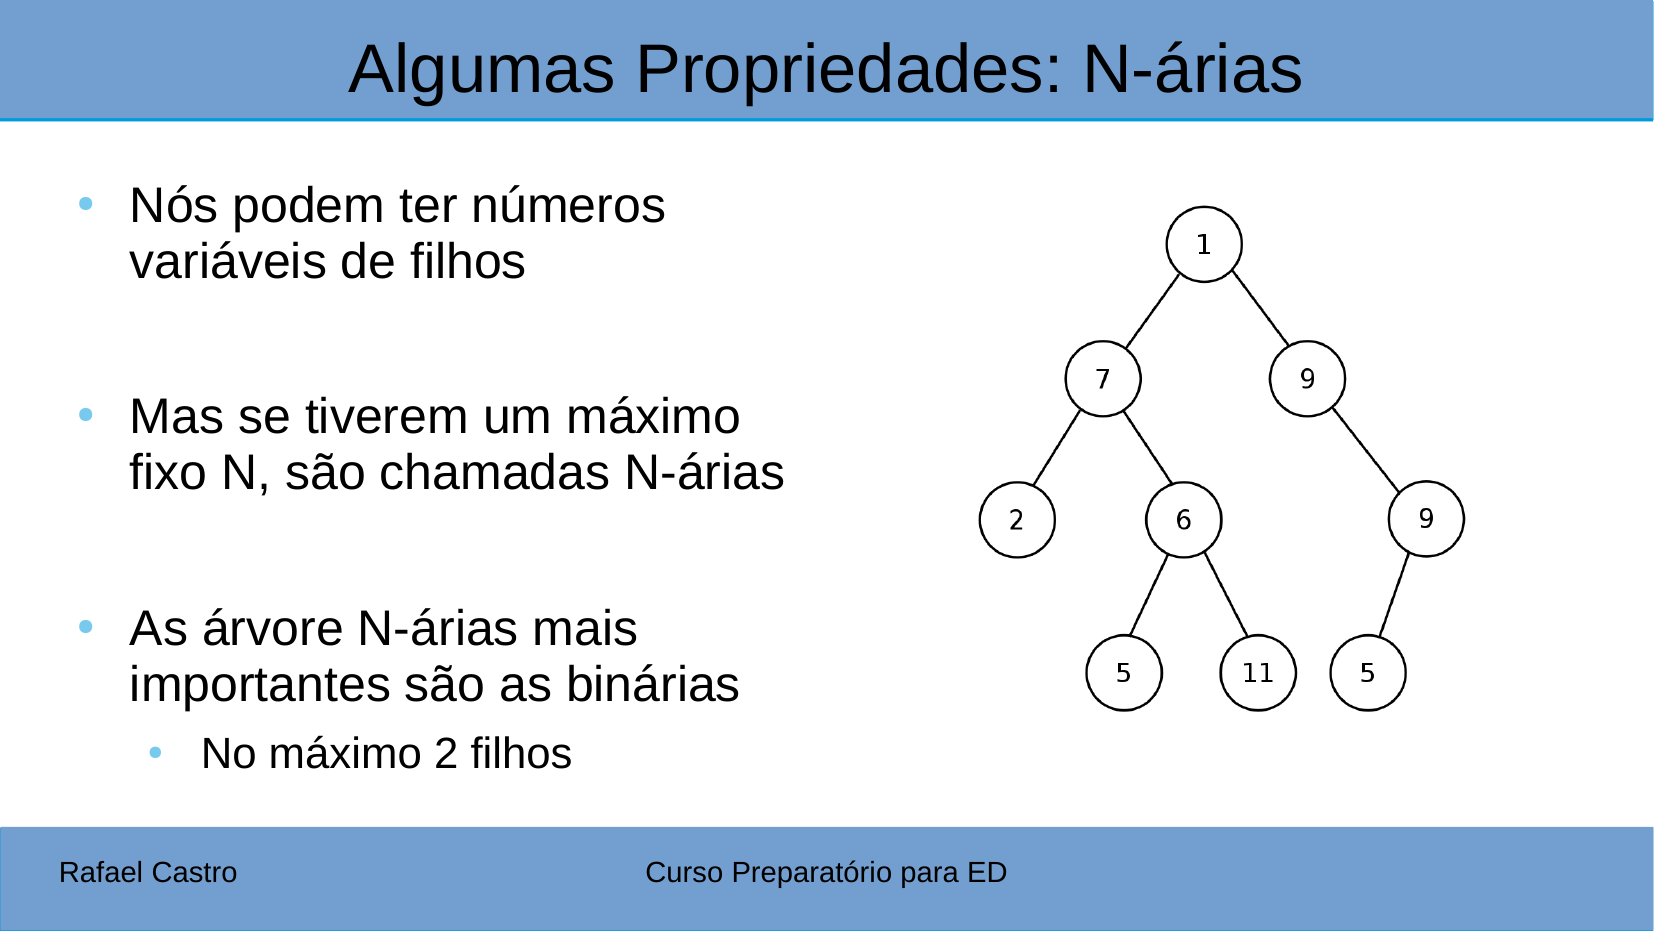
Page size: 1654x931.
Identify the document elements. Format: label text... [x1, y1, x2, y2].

title Algumas Propriedades: N-árias [59, 29, 1595, 108]
list Nós podem ter números variáveis de filhos Mas se tiverem um máximo fixo N, são chamadas N-árias As árvore N-árias mais importantes são as binárias No máximo 2 filhos [59, 177, 809, 768]
picture [925, 177, 1516, 768]
